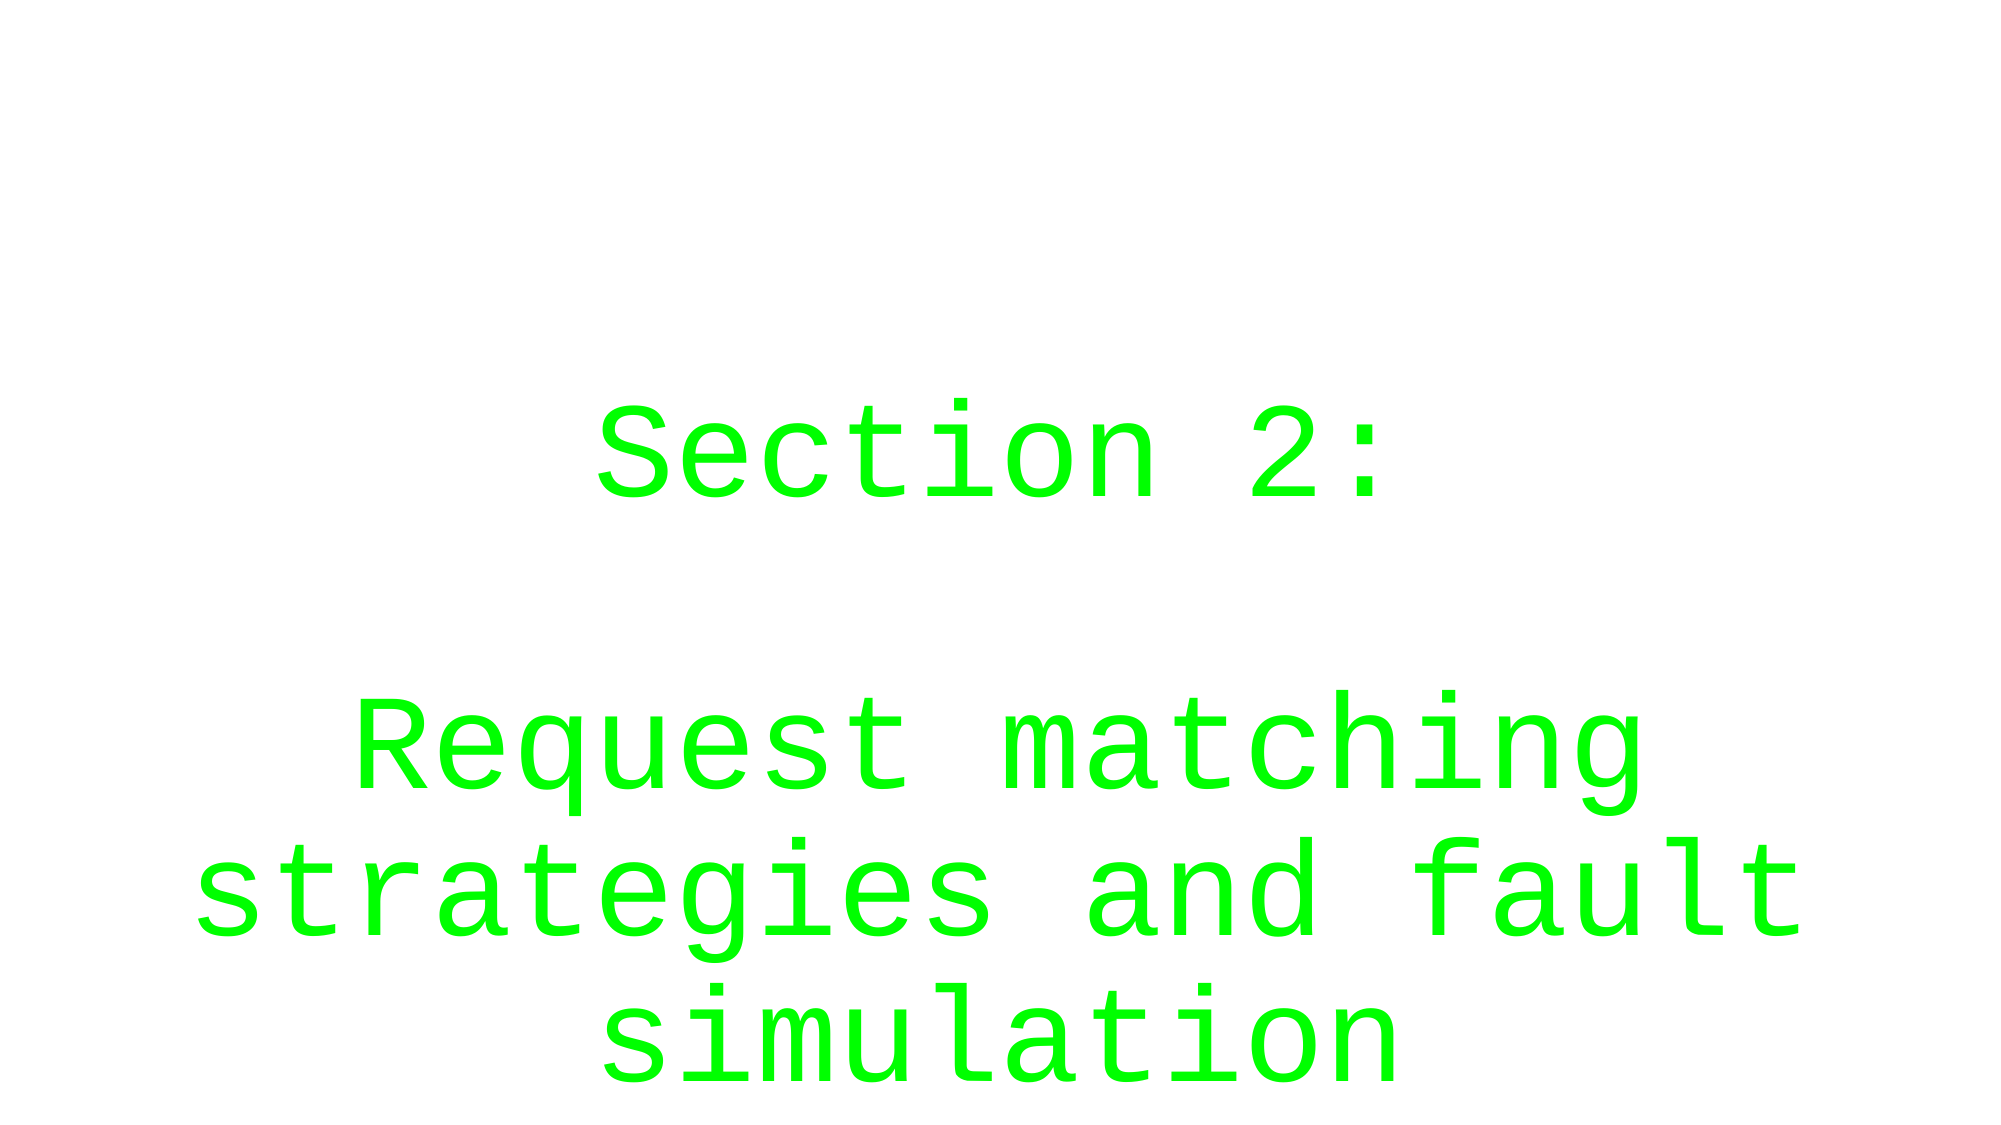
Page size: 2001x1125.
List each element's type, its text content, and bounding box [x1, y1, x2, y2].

title Section 2: Request matching strategies and fault simulation [0, 371, 2000, 761]
